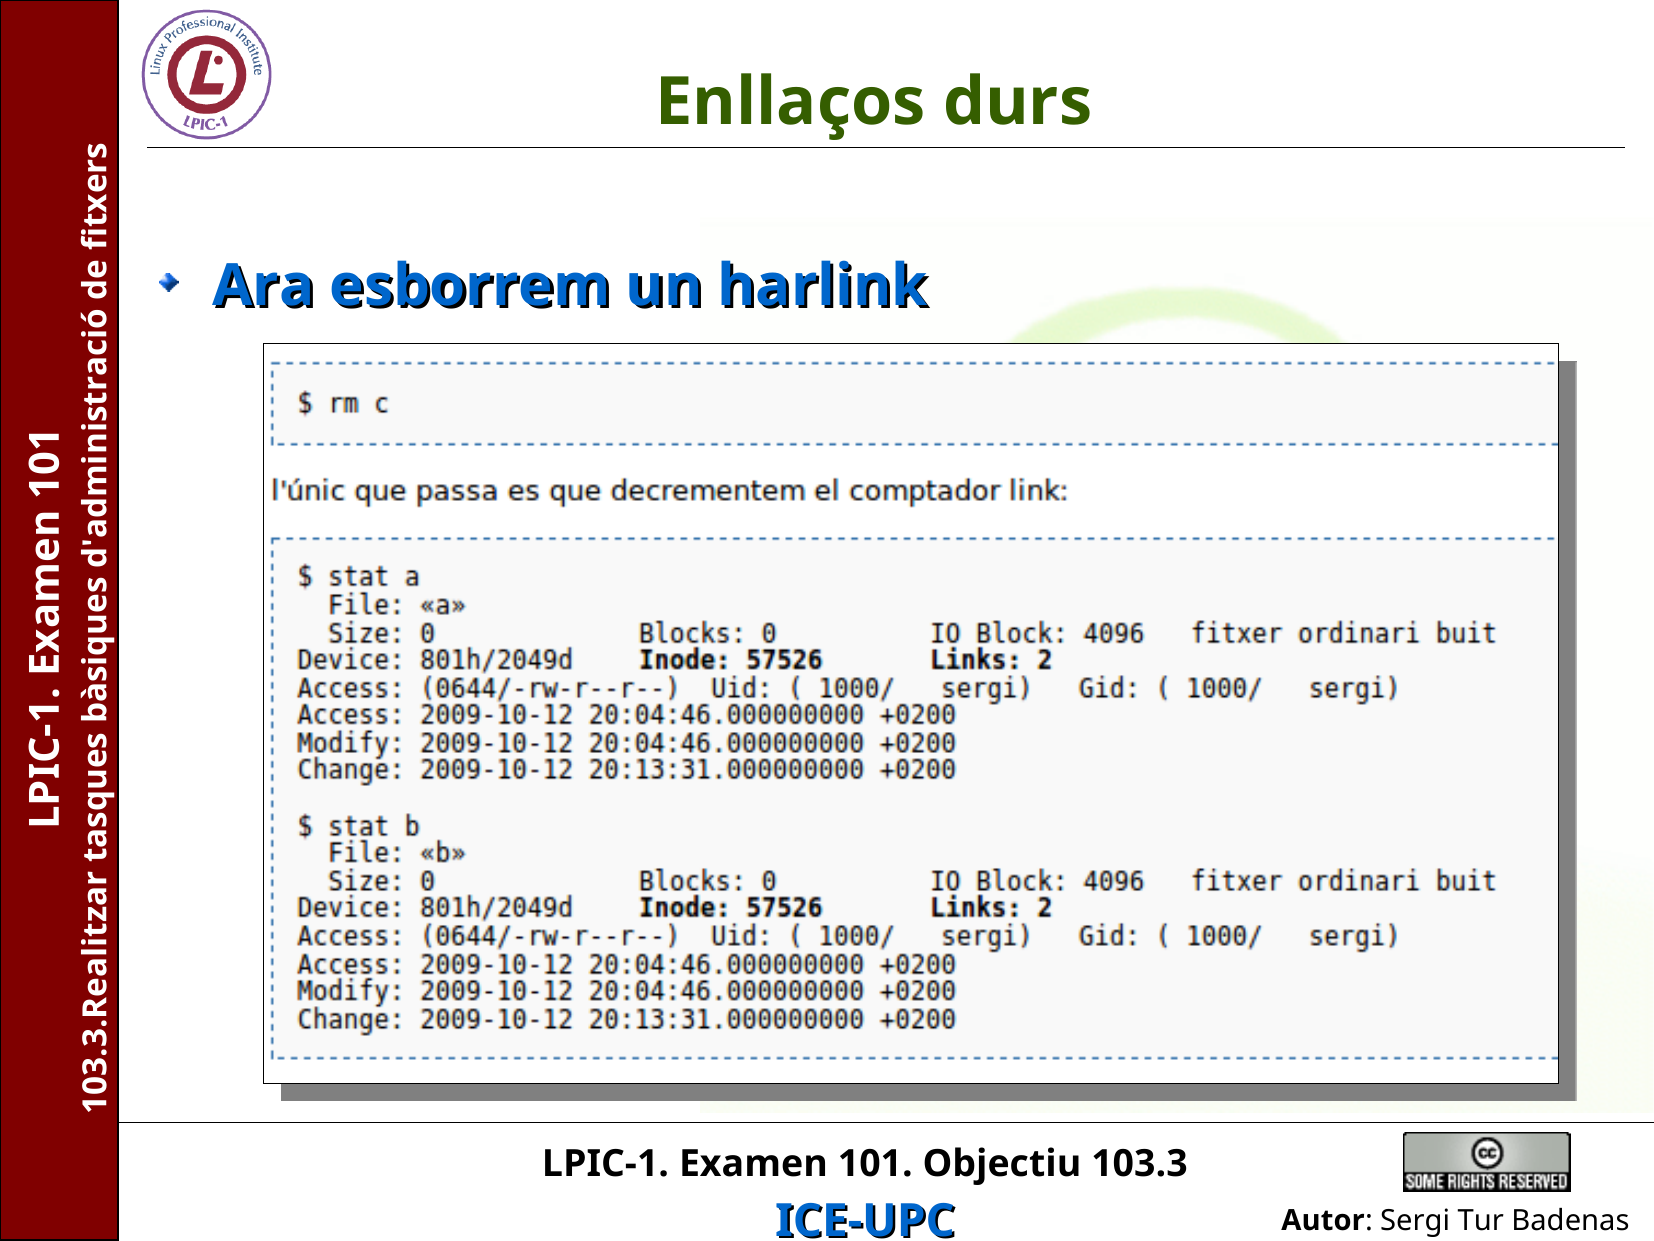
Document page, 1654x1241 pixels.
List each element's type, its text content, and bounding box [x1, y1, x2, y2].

title Enllaços durs [129, 56, 1619, 141]
picture [135, 5, 277, 56]
picture [700, 217, 1654, 1113]
list Ara esborrem un harlink [141, 242, 1630, 1078]
picture [263, 343, 1559, 1084]
picture [1403, 1132, 1571, 1192]
